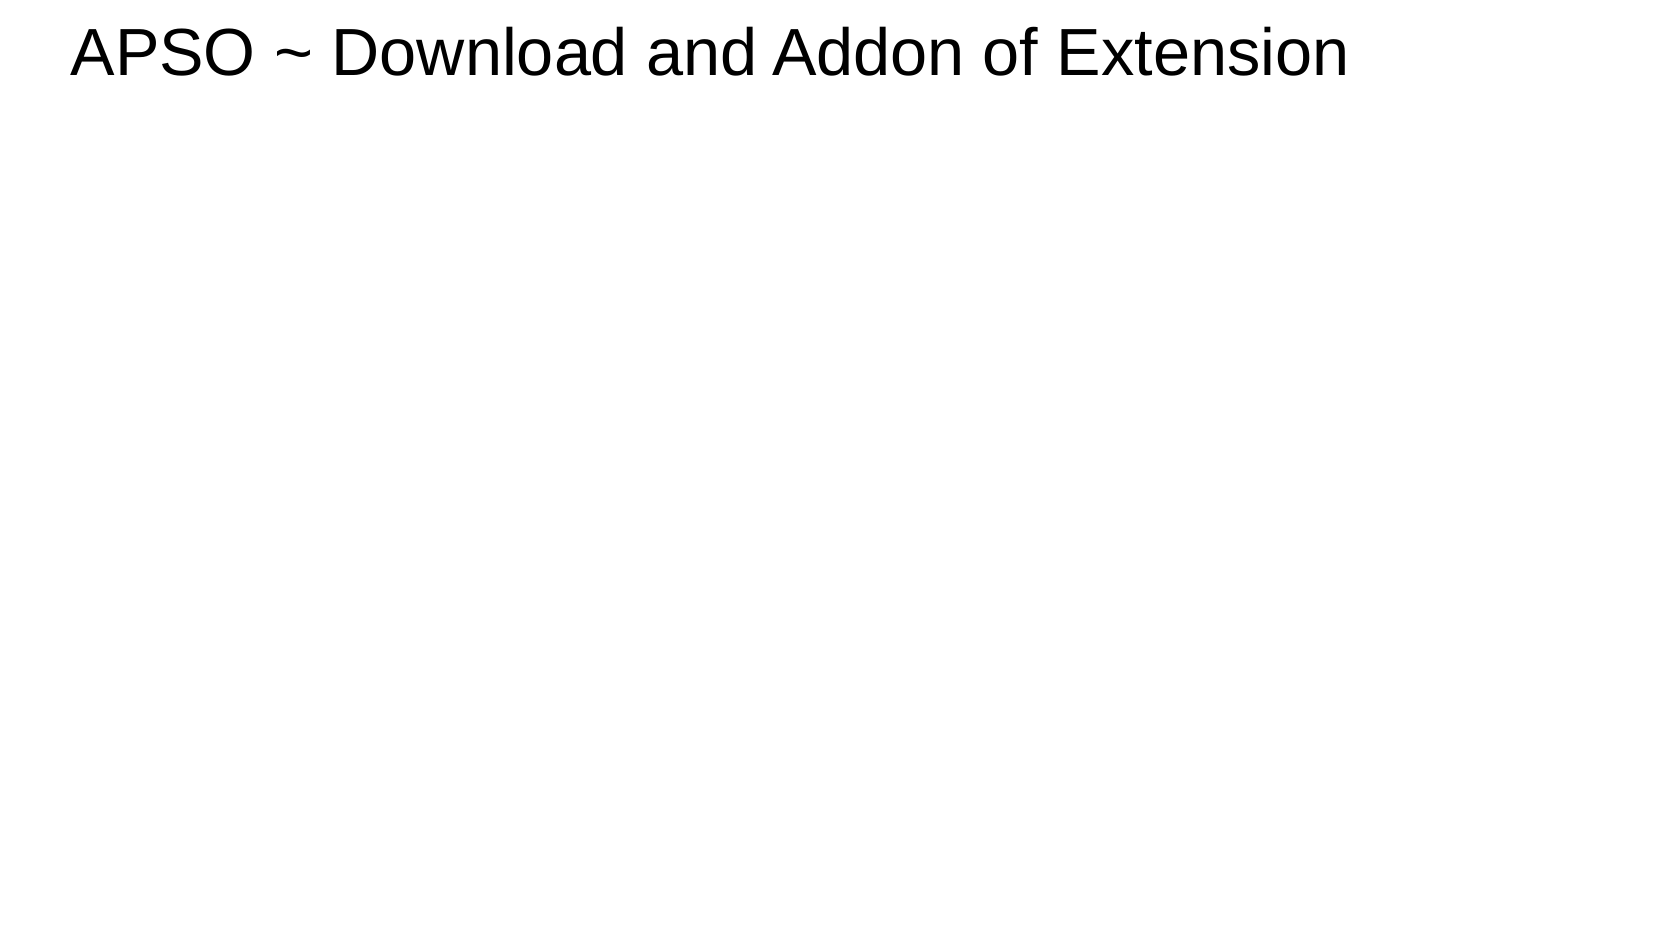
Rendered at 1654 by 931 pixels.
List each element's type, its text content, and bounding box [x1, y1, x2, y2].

subtitle APSO ~ Download and Addon of Extension [70, 15, 1559, 95]
